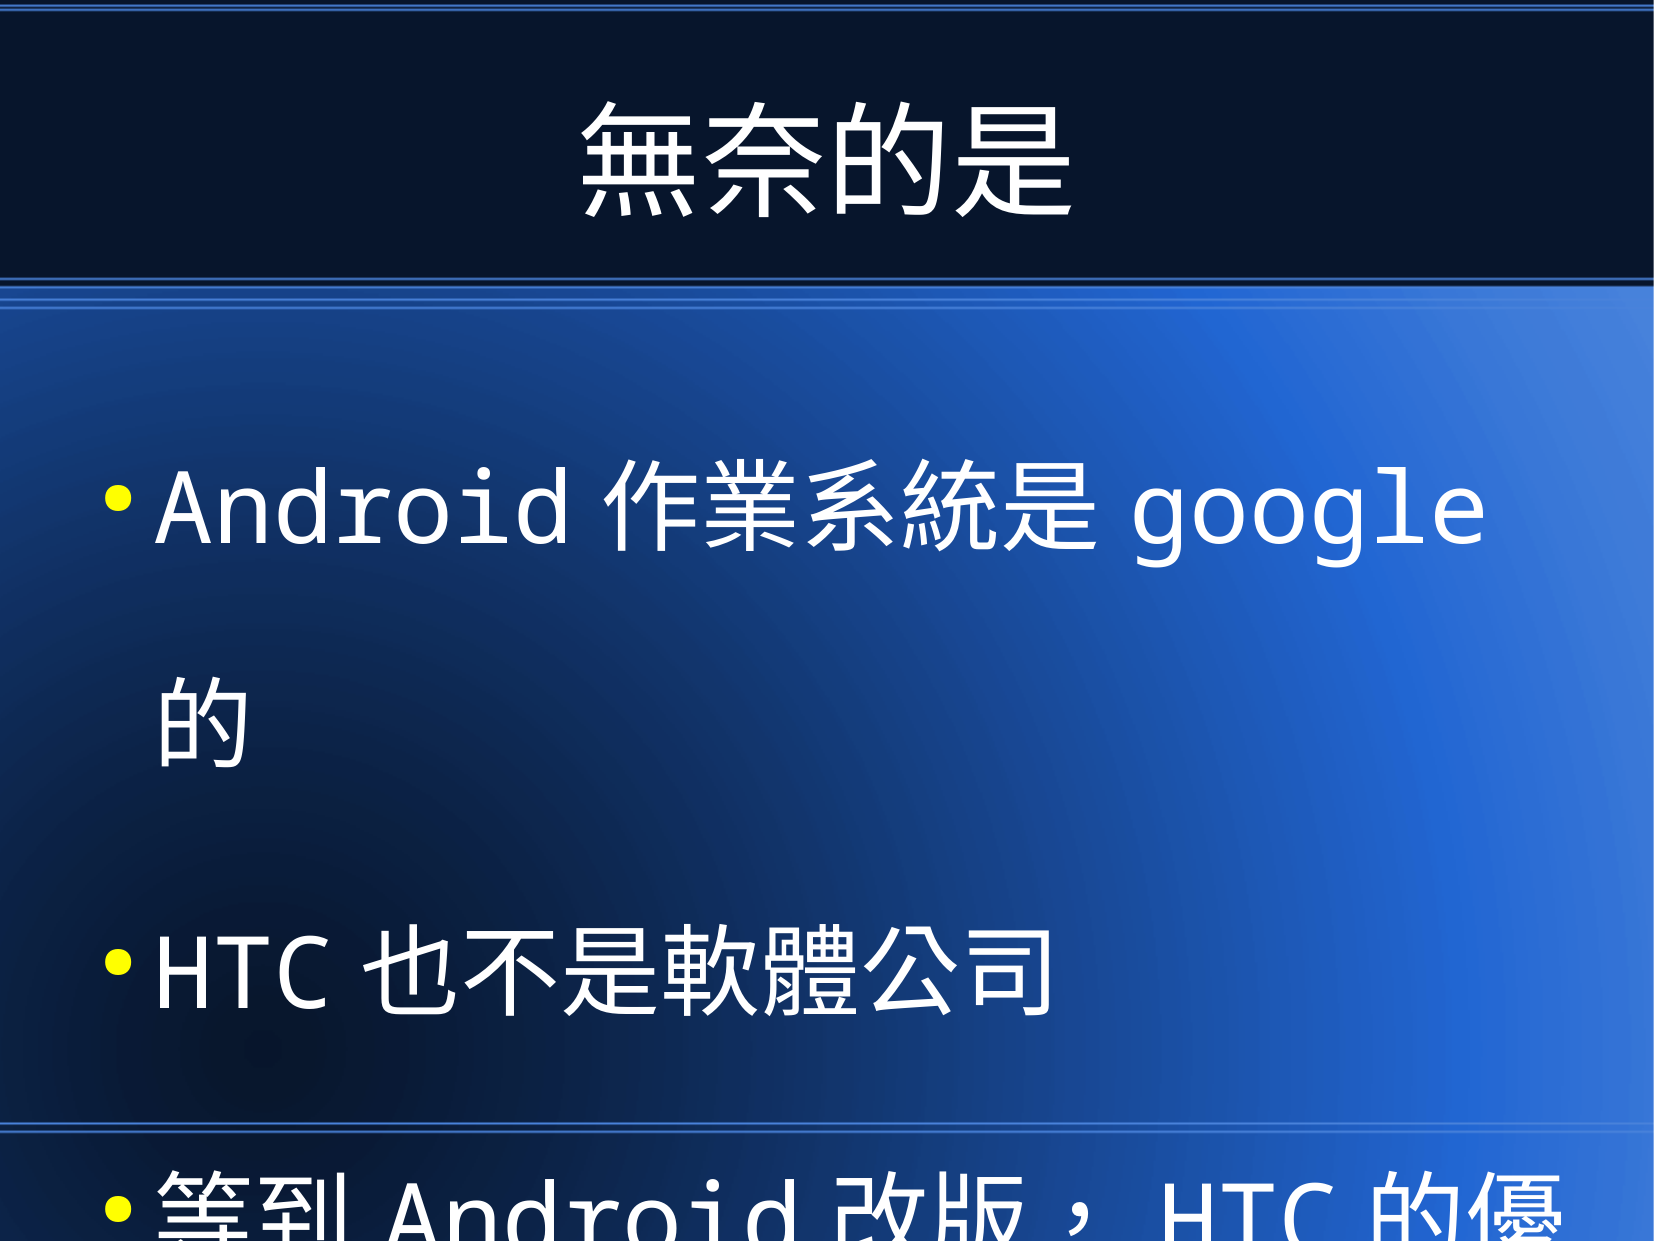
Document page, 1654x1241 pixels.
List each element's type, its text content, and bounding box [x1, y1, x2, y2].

title 無奈的是 [82, 49, 1571, 257]
picture [0, 0, 1654, 1241]
list Android作業系統是google的 HTC也不是軟體公司 等到Android改版，HTC的優勢很快就消失了。 [82, 355, 1571, 1241]
